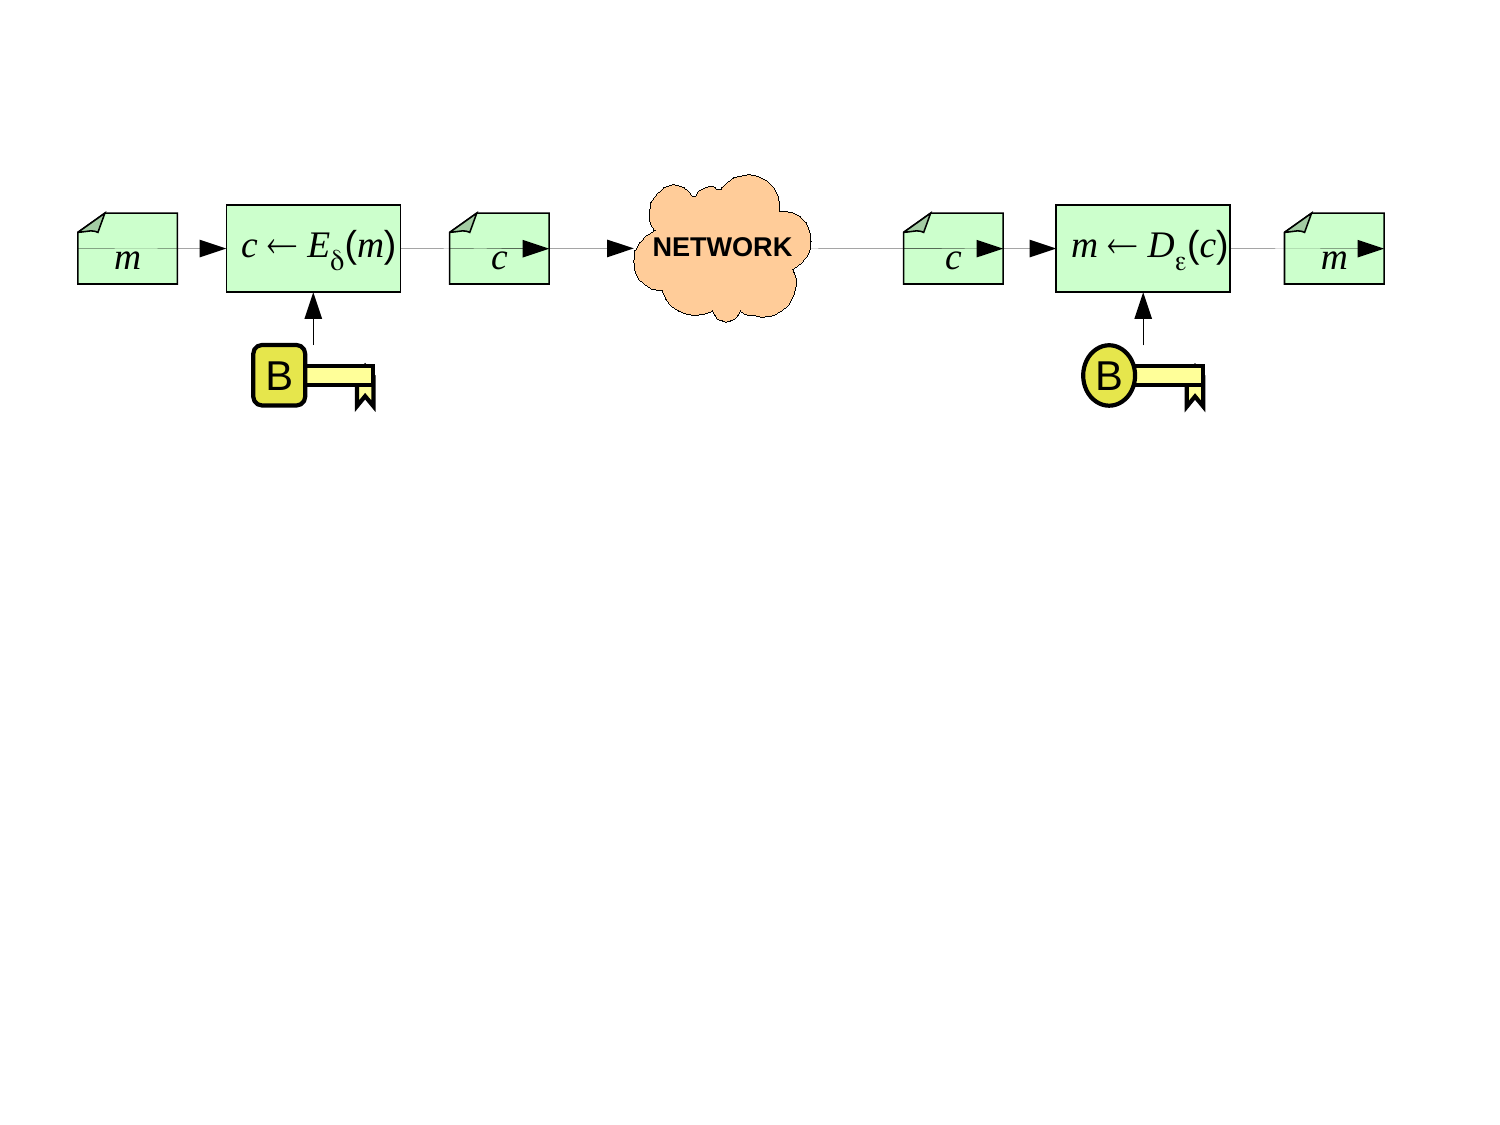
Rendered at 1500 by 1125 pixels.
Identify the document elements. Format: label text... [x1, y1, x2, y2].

text_box c [903, 213, 1004, 248]
text_box c  E(m) [226, 204, 401, 293]
text_box c [903, 249, 1004, 284]
text_box m [77, 213, 178, 248]
text_box m [77, 249, 178, 284]
text_box B [253, 345, 306, 406]
text_box [306, 366, 374, 407]
text_box m [1284, 249, 1385, 284]
text_box B [1083, 345, 1136, 406]
text_box c [449, 213, 550, 248]
text_box NETWORK [633, 174, 812, 323]
text_box [1134, 366, 1204, 407]
text_box m [1284, 213, 1385, 248]
text_box m  D(c) [1056, 204, 1231, 293]
text_box c [449, 249, 550, 284]
